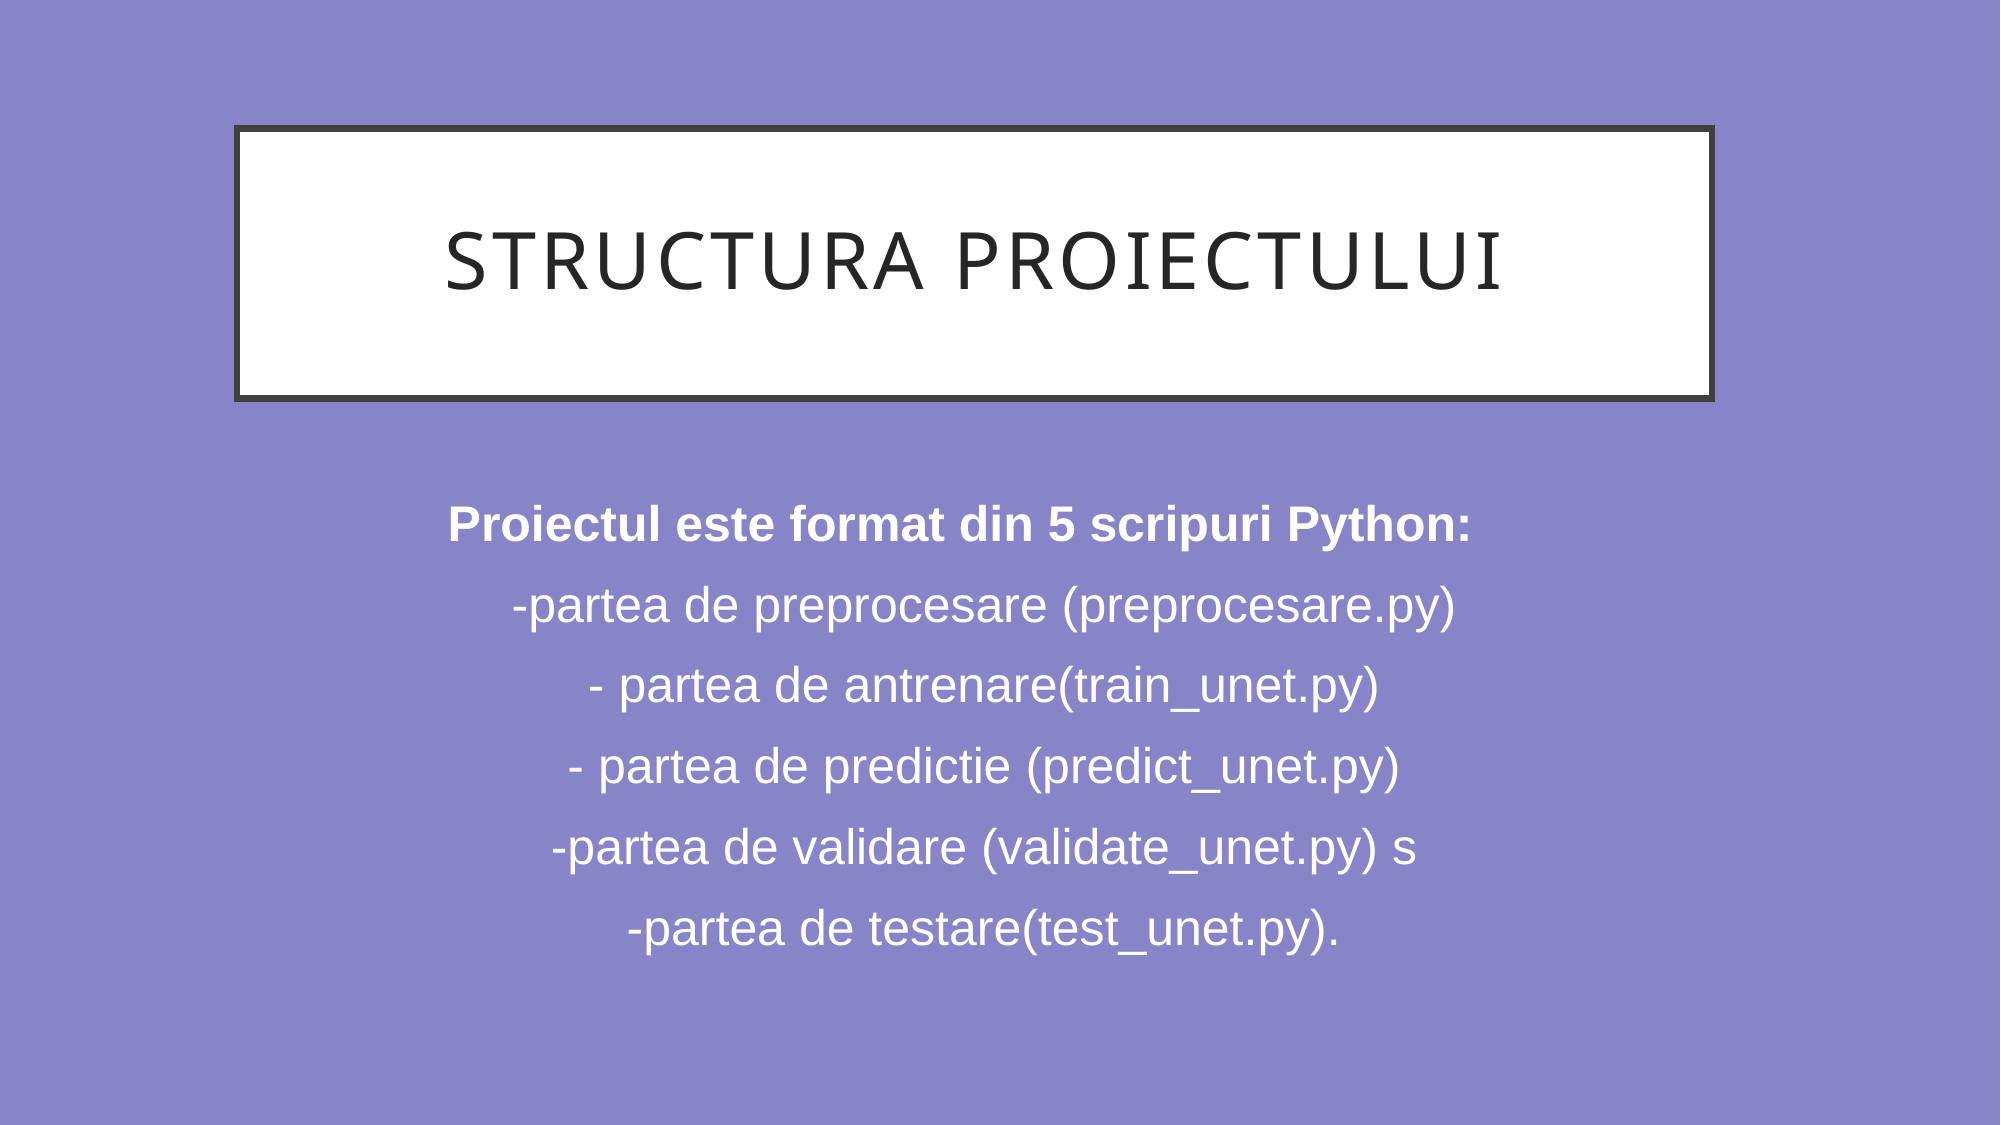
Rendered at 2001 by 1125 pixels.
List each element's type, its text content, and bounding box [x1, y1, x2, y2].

subtitle Proiectul este format din 5 scripuri Python: -partea de preprocesare (preprocesare.py) - partea de antrenare(train_unet.py) - partea de predictie (predict_unet.py) -partea de validare (validate_unet.py) s -partea de testare(test_unet.py). [236, 483, 1685, 844]
title Structura proiectului [236, 128, 1712, 399]
